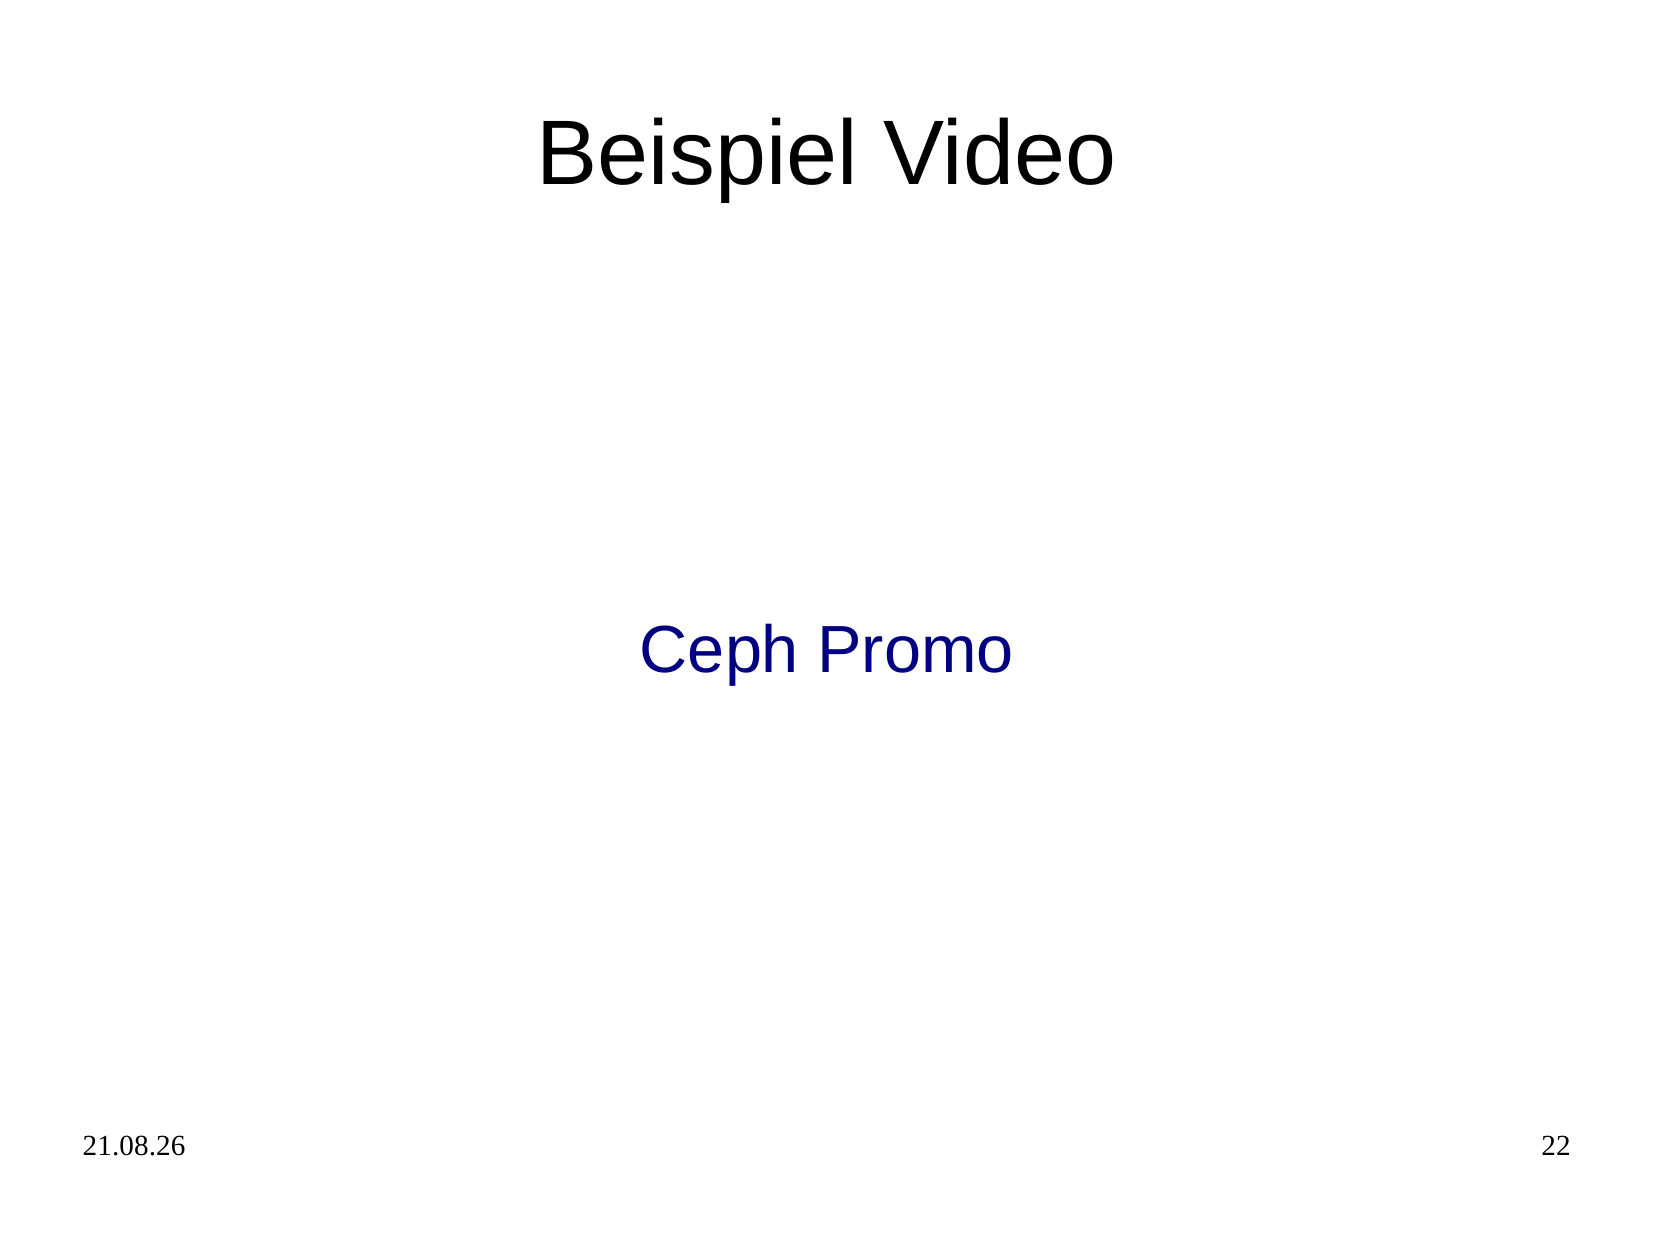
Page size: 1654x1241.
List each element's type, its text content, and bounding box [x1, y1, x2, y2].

title Beispiel Video [82, 49, 1571, 257]
subtitle Ceph Promo [82, 290, 1571, 1010]
